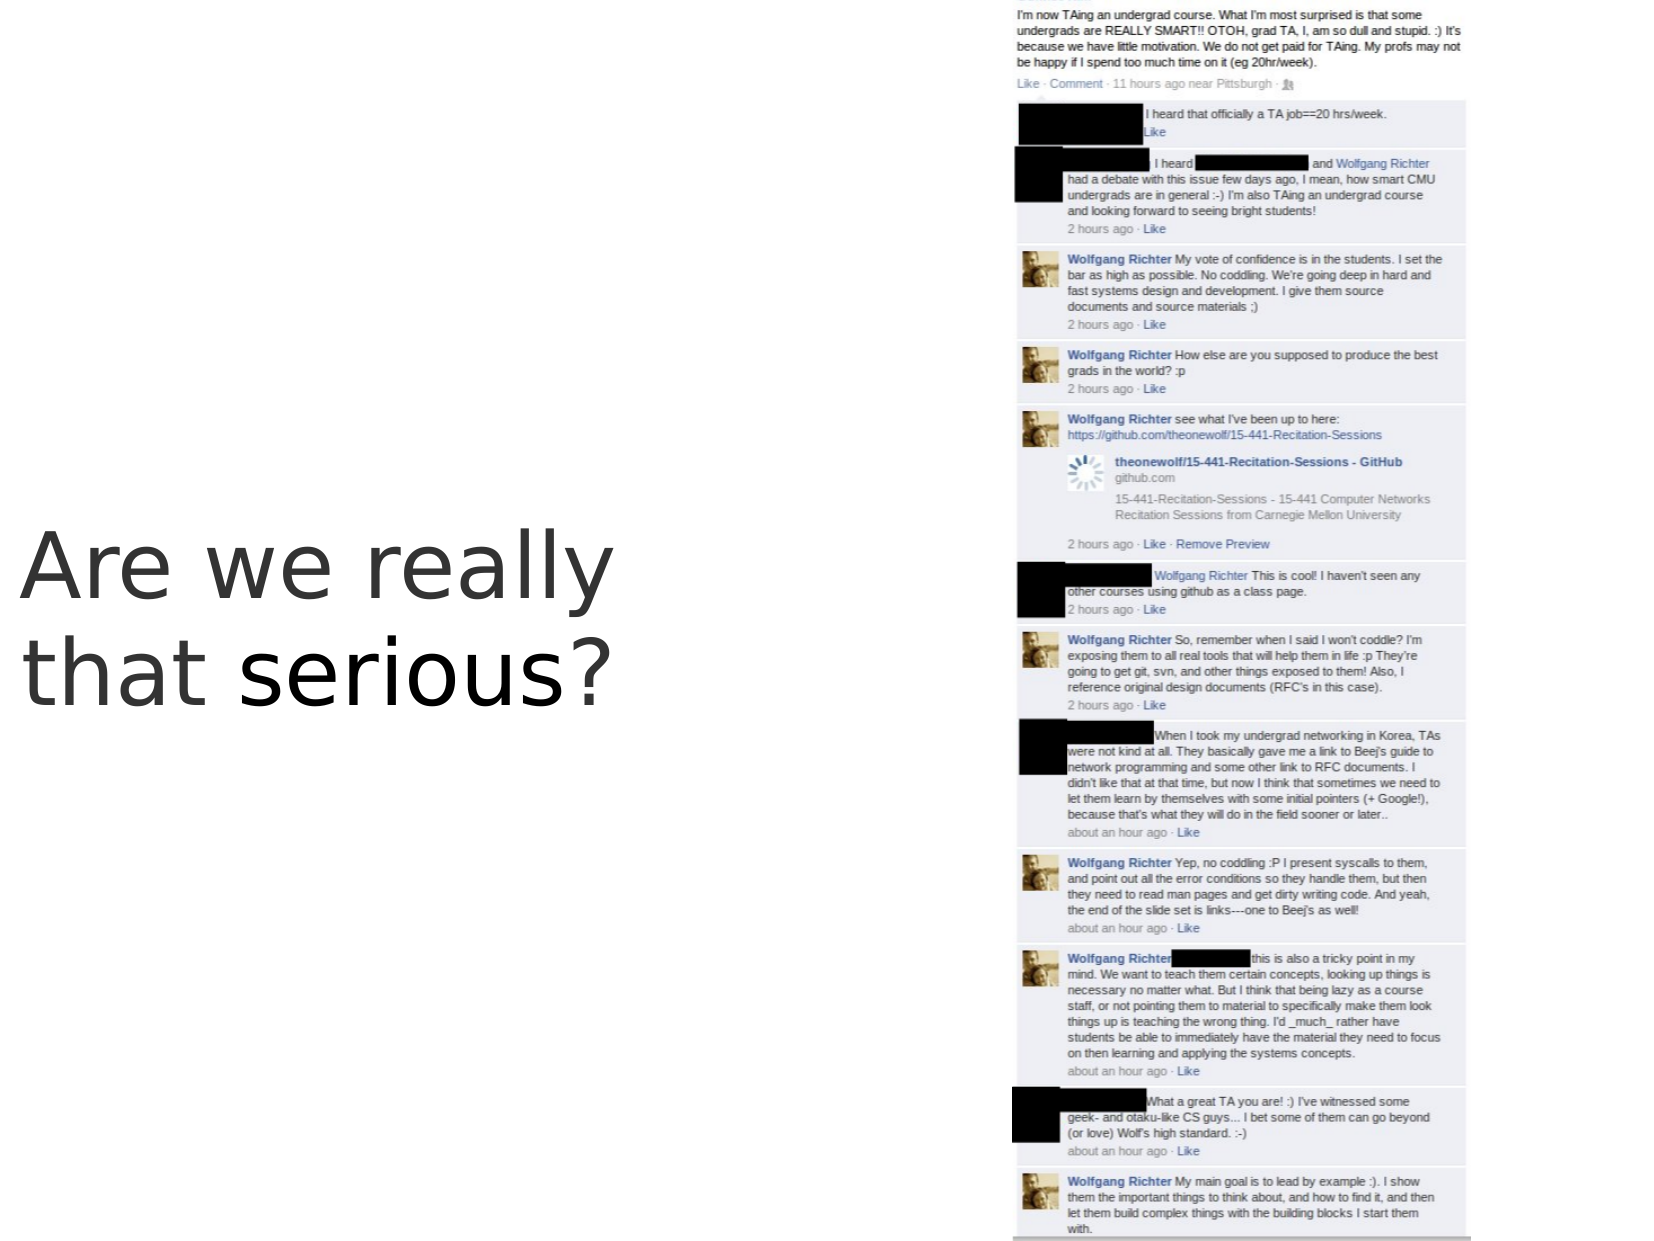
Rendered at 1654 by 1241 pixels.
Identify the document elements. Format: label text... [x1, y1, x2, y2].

picture [1012, 0, 1471, 1241]
title Are we really that serious? [0, 0, 638, 1241]
